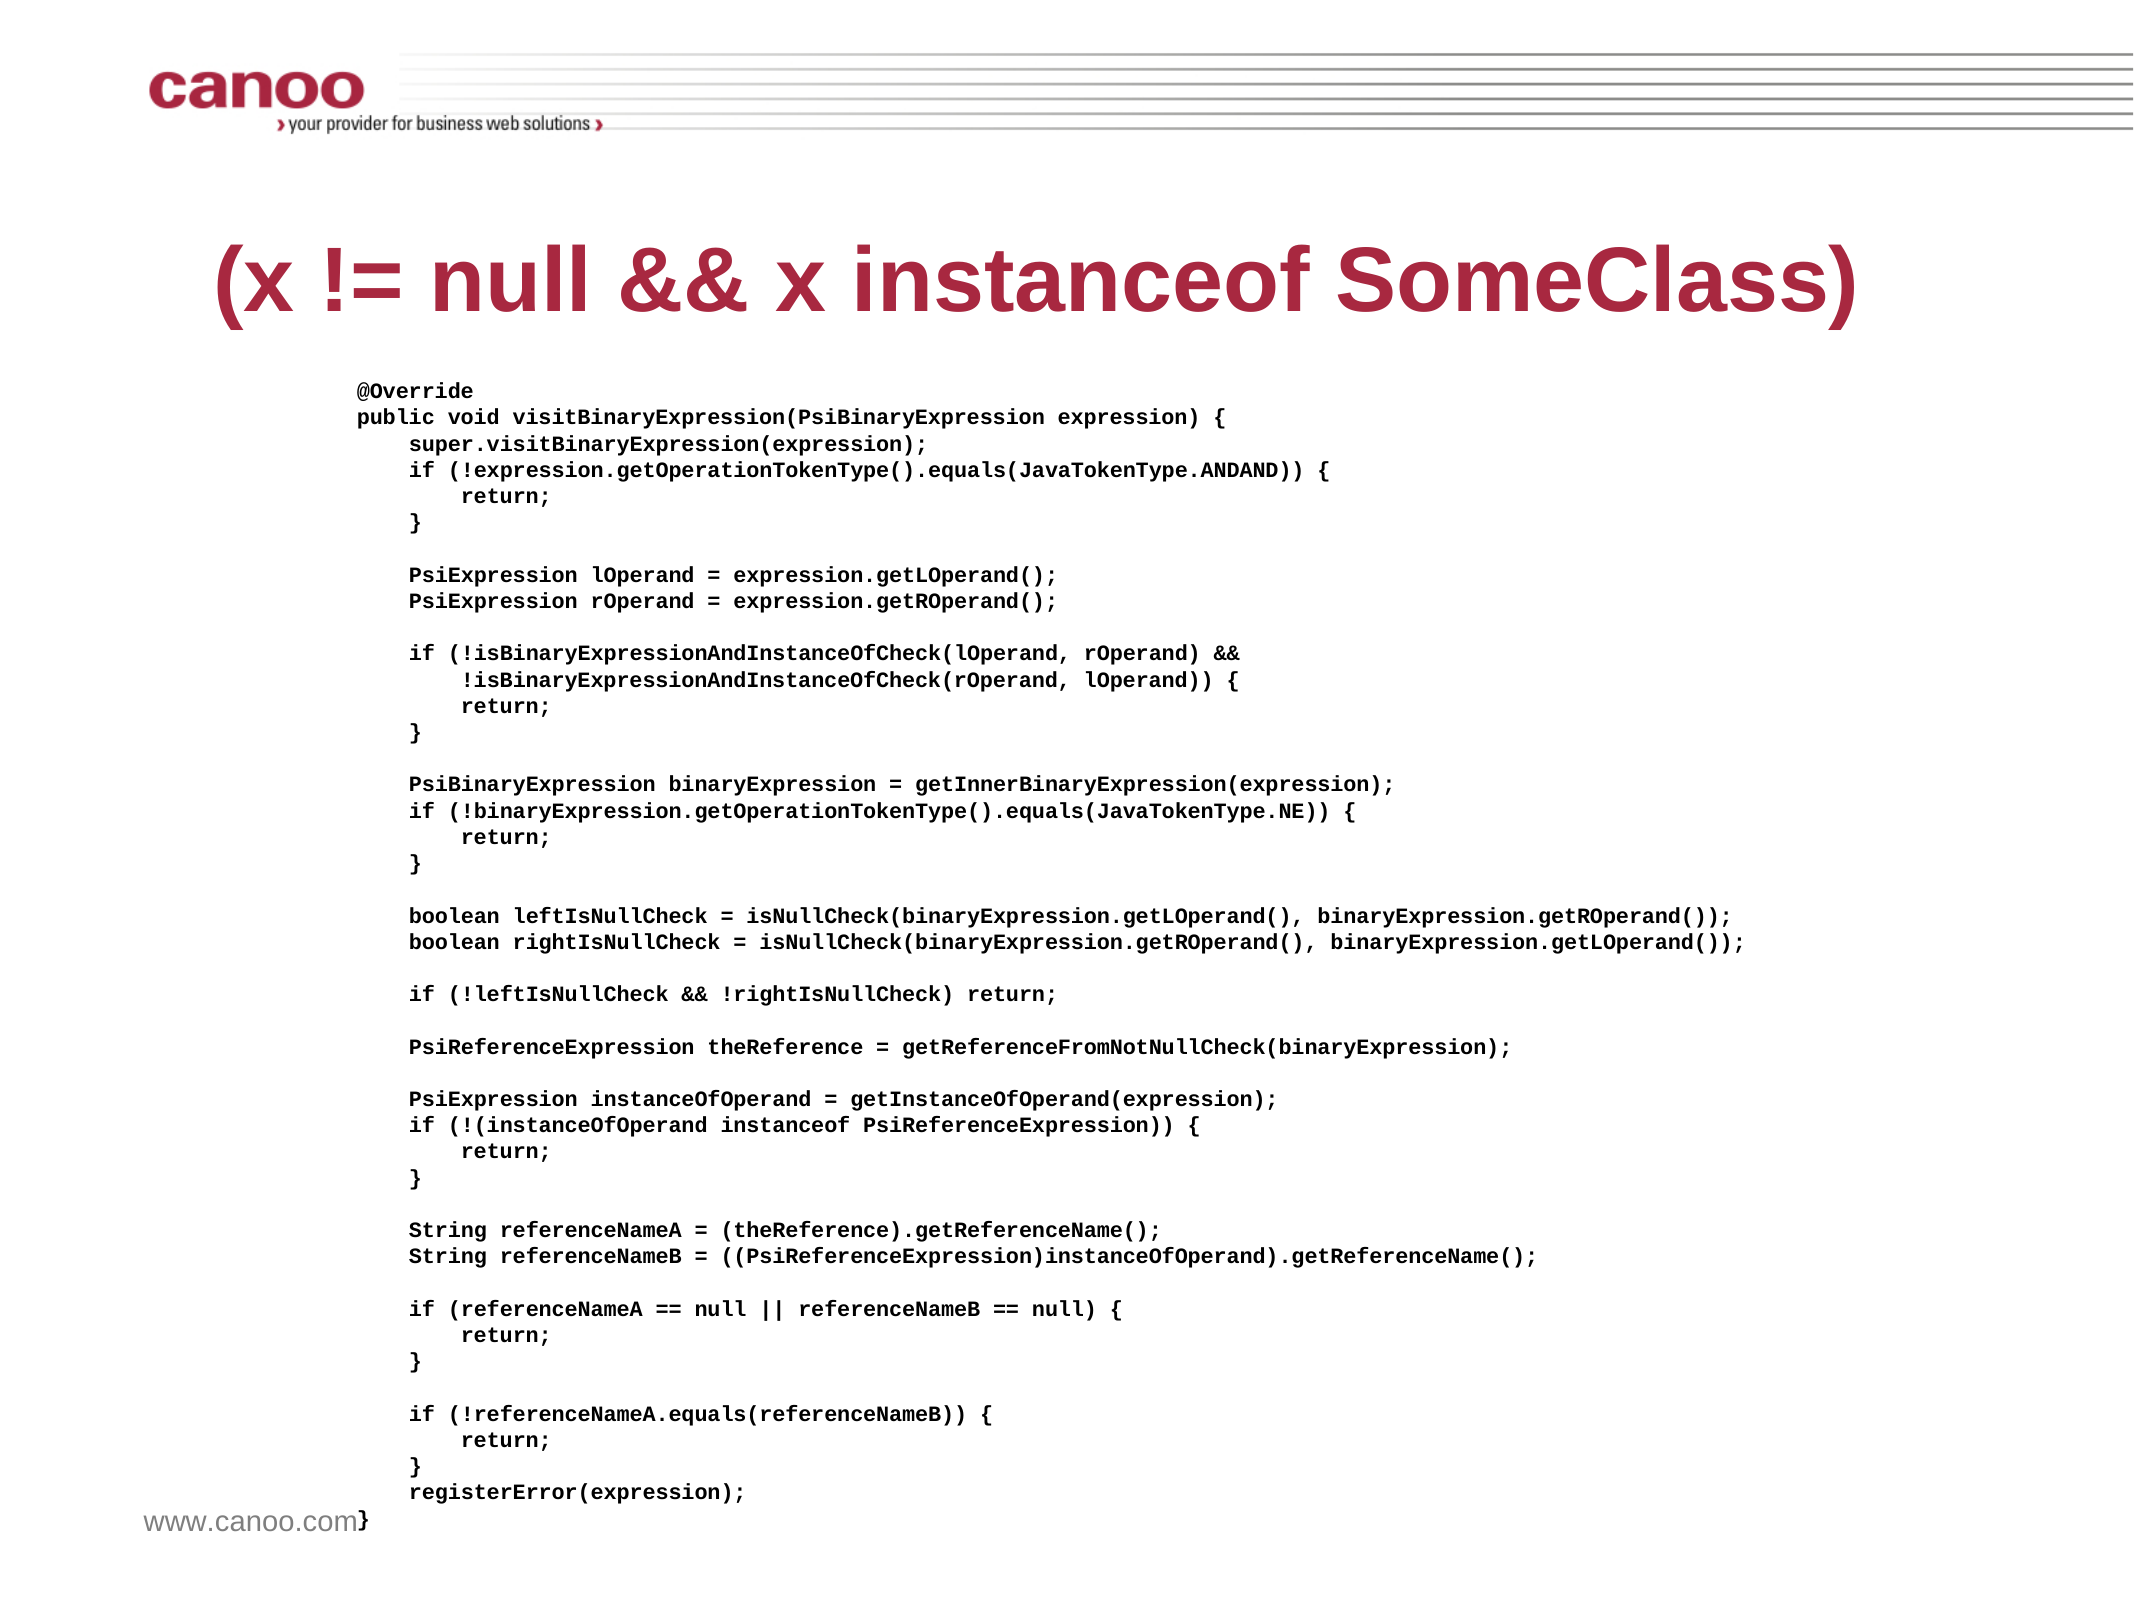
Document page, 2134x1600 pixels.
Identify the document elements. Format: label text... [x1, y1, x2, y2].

title (x != null && x instanceof SomeClass) [204, 108, 2020, 338]
picture [0, 21, 2134, 188]
text_box @Override public void visitBinaryExpression(PsiBinaryExpression expression) { super.visitBinaryExpression(expression); if (!expression.getOperationTokenType().equals(JavaTokenType.ANDAND)) { return; } PsiExpression lOperand = expression.getLOperand(); PsiExpression rOperand = expression.getROperand(); if (!isBinaryExpressionAndInstanceOfCheck(lOperand, rOperand) && !isBinaryExpressionAndInstanceOfCheck(rOperand, lOperand)) { return; } PsiBinaryExpression binaryExpression = getInnerBinaryExpression(expression); if (!binaryExpression.getOperationTokenType().equals(JavaTokenType.NE)) { return; } boolean leftIsNullCheck = isNullCheck(binaryExpression.getLOperand(), binaryExpression.getROperand()); boolean rightIsNullCheck = isNullCheck(binaryExpression.getROperand(), binaryExpression.getLOperand()); if (!leftIsNullCheck && !rightIsNullCheck) return; PsiReferenceExpression theReference = getReferenceFromNotNullCheck(binaryExpression); PsiExpression instanceOfOperand = getInstanceOfOperand(expression); if (!(instanceOfOperand instanceof PsiReferenceExpression)) { return; } String referenceNameA = (theReference).getReferenceName(); String referenceNameB = ((PsiReferenceExpression)instanceOfOperand).getReferenceName(); if (referenceNameA == null || referenceNameB == null) { return; } if (!referenceNameA.equals(referenceNameB)) { return; } registerError(expression); } [342, 369, 1792, 1538]
